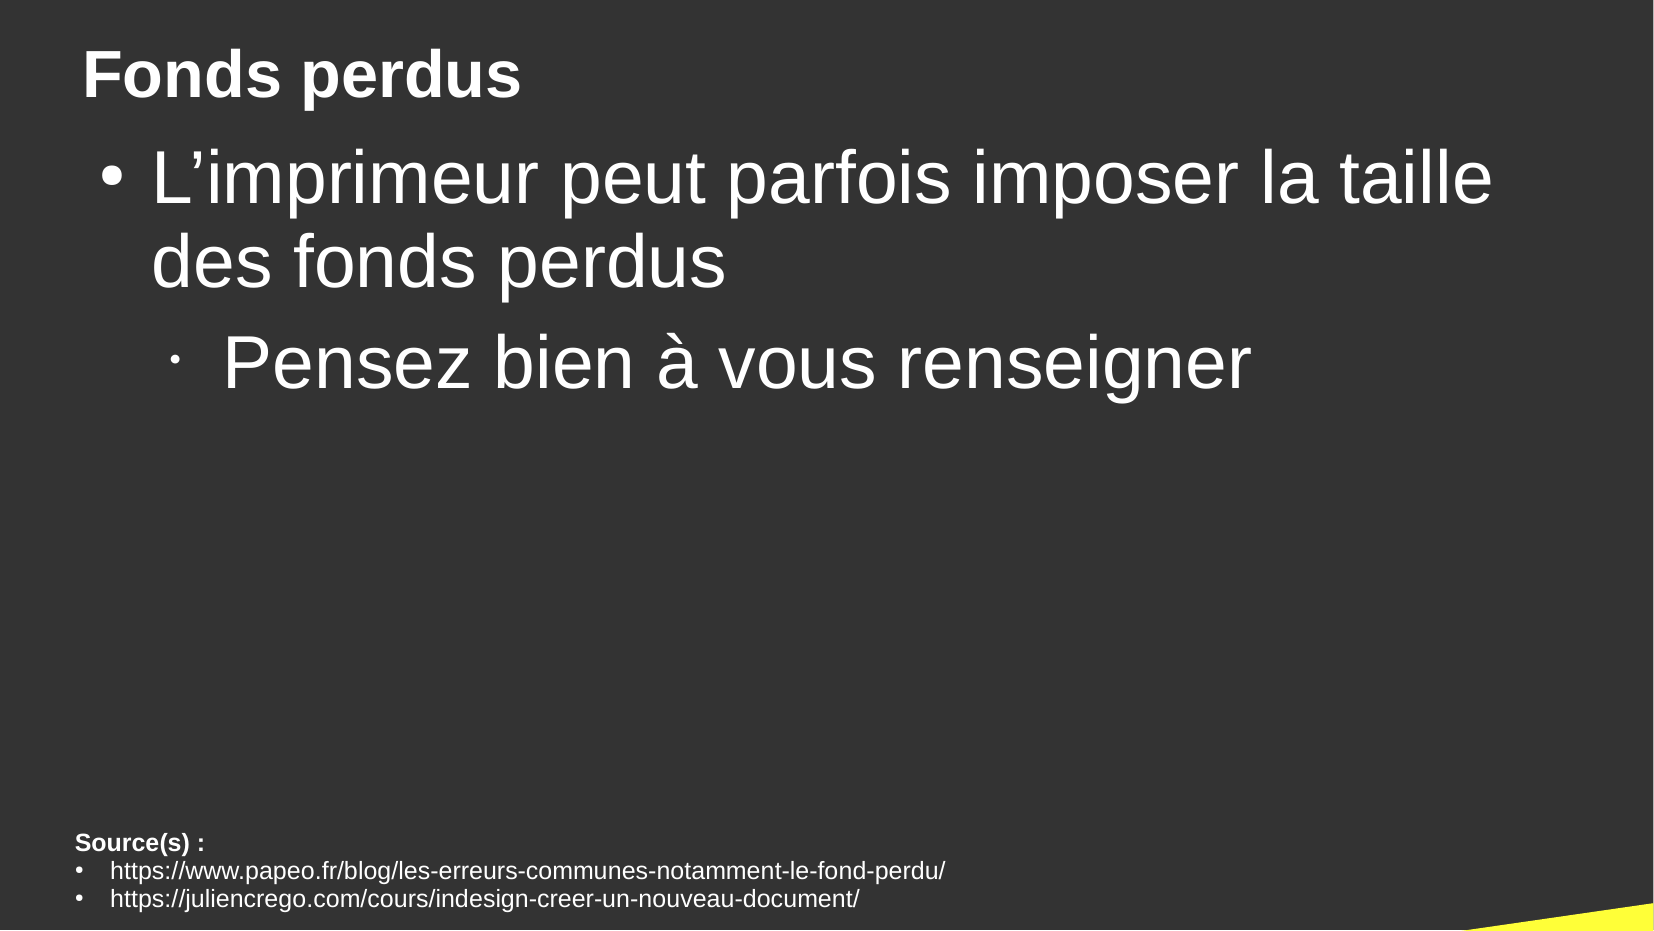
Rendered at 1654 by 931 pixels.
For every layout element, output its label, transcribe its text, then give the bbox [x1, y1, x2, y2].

text_box Source(s) : https://www.papeo.fr/blog/les-erreurs-communes-notamment-le-fond-perdu/ https://juliencrego.com/cours/indesign-creer-un-nouveau-document/ [60, 821, 1546, 921]
list L’imprimeur peut parfois imposer la taille des fonds perdus Pensez bien à vous renseigner [80, 135, 1620, 508]
text_box [1460, 903, 1654, 931]
title Fonds perdus [82, 37, 1571, 122]
